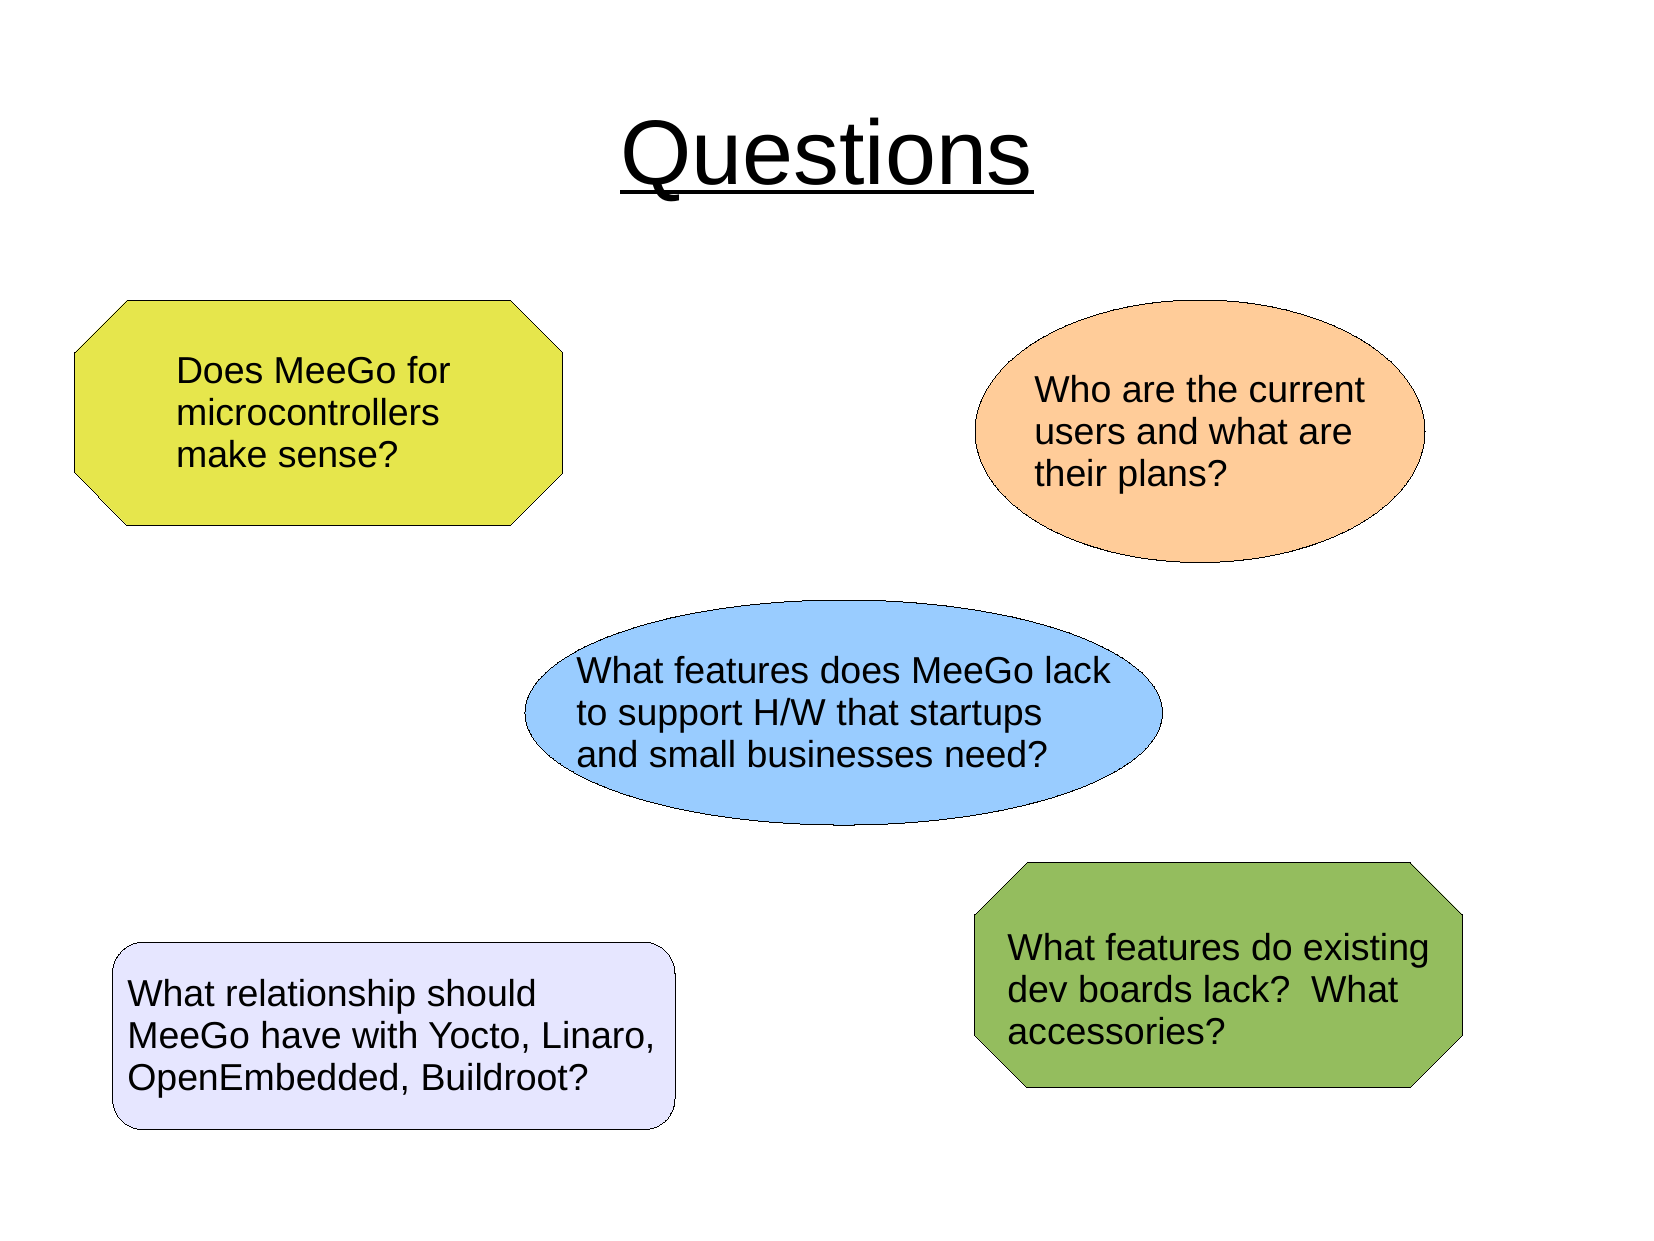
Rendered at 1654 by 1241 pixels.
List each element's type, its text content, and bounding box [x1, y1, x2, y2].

text_box [1127, 660, 1163, 765]
text_box What features does MeeGo lack to support H/W that startups and small businesses need? [561, 642, 1127, 783]
text_box [595, 600, 1093, 642]
text_box Who are the current users and what are their plans? [1019, 360, 1381, 502]
text_box Does MeeGo for microcontrollers make sense? [161, 342, 477, 483]
text_box [524, 660, 561, 765]
text_box [113, 1107, 674, 1130]
title Questions [82, 49, 1571, 257]
text_box [595, 783, 1093, 826]
text_box [113, 942, 674, 965]
text_box [975, 300, 1426, 563]
text_box [1000, 1061, 1437, 1088]
text_box What relationship should MeeGo have with Yocto, Linaro, OpenEmbedded, Buildroot? [112, 965, 675, 1107]
text_box What features do existing dev boards lack? What accessories? [992, 919, 1445, 1061]
text_box [974, 862, 1463, 1053]
text_box [74, 300, 563, 526]
